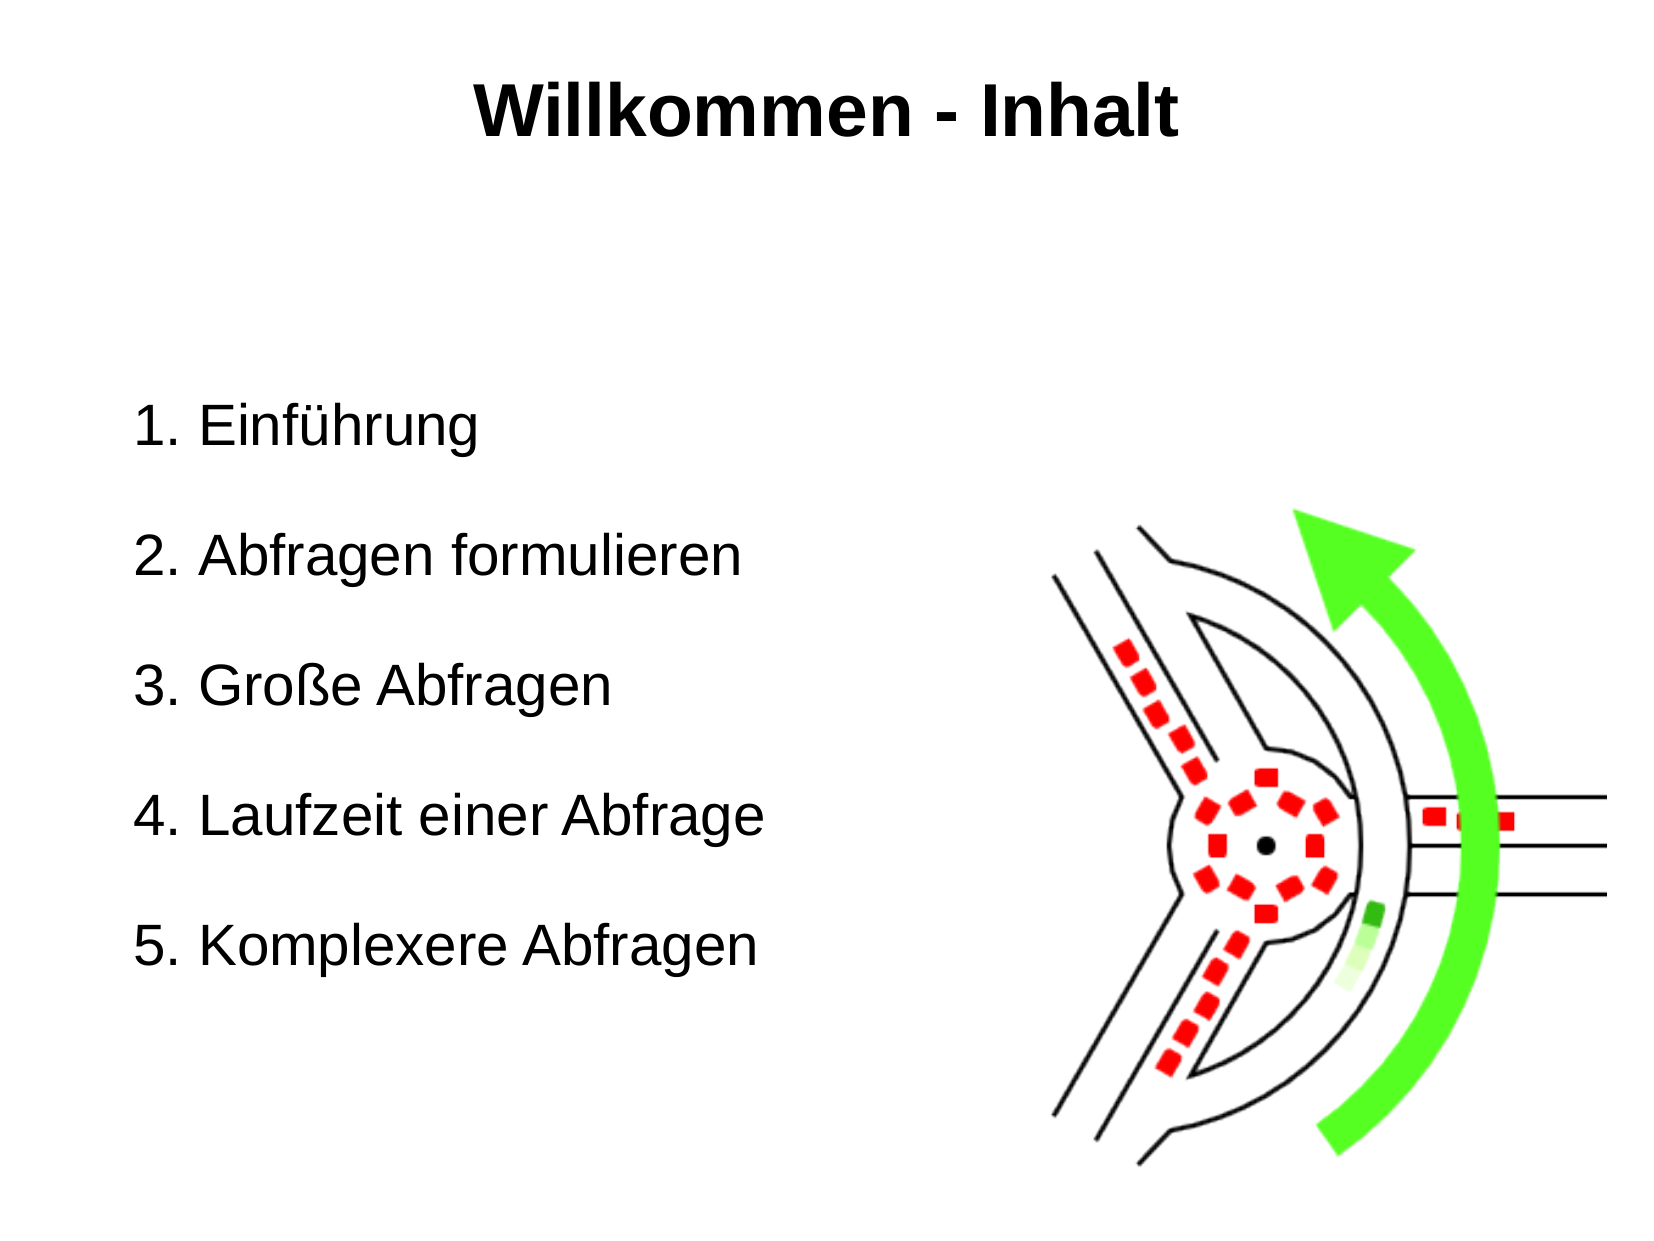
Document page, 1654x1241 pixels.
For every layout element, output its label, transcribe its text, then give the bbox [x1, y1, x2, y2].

picture [926, 506, 1607, 1187]
text_box Einführung Abfragen formulieren Große Abfragen Laufzeit einer Abfrage Komplexere Abfragen [118, 320, 782, 921]
text_box Willkommen - Inhalt [458, 61, 1196, 160]
